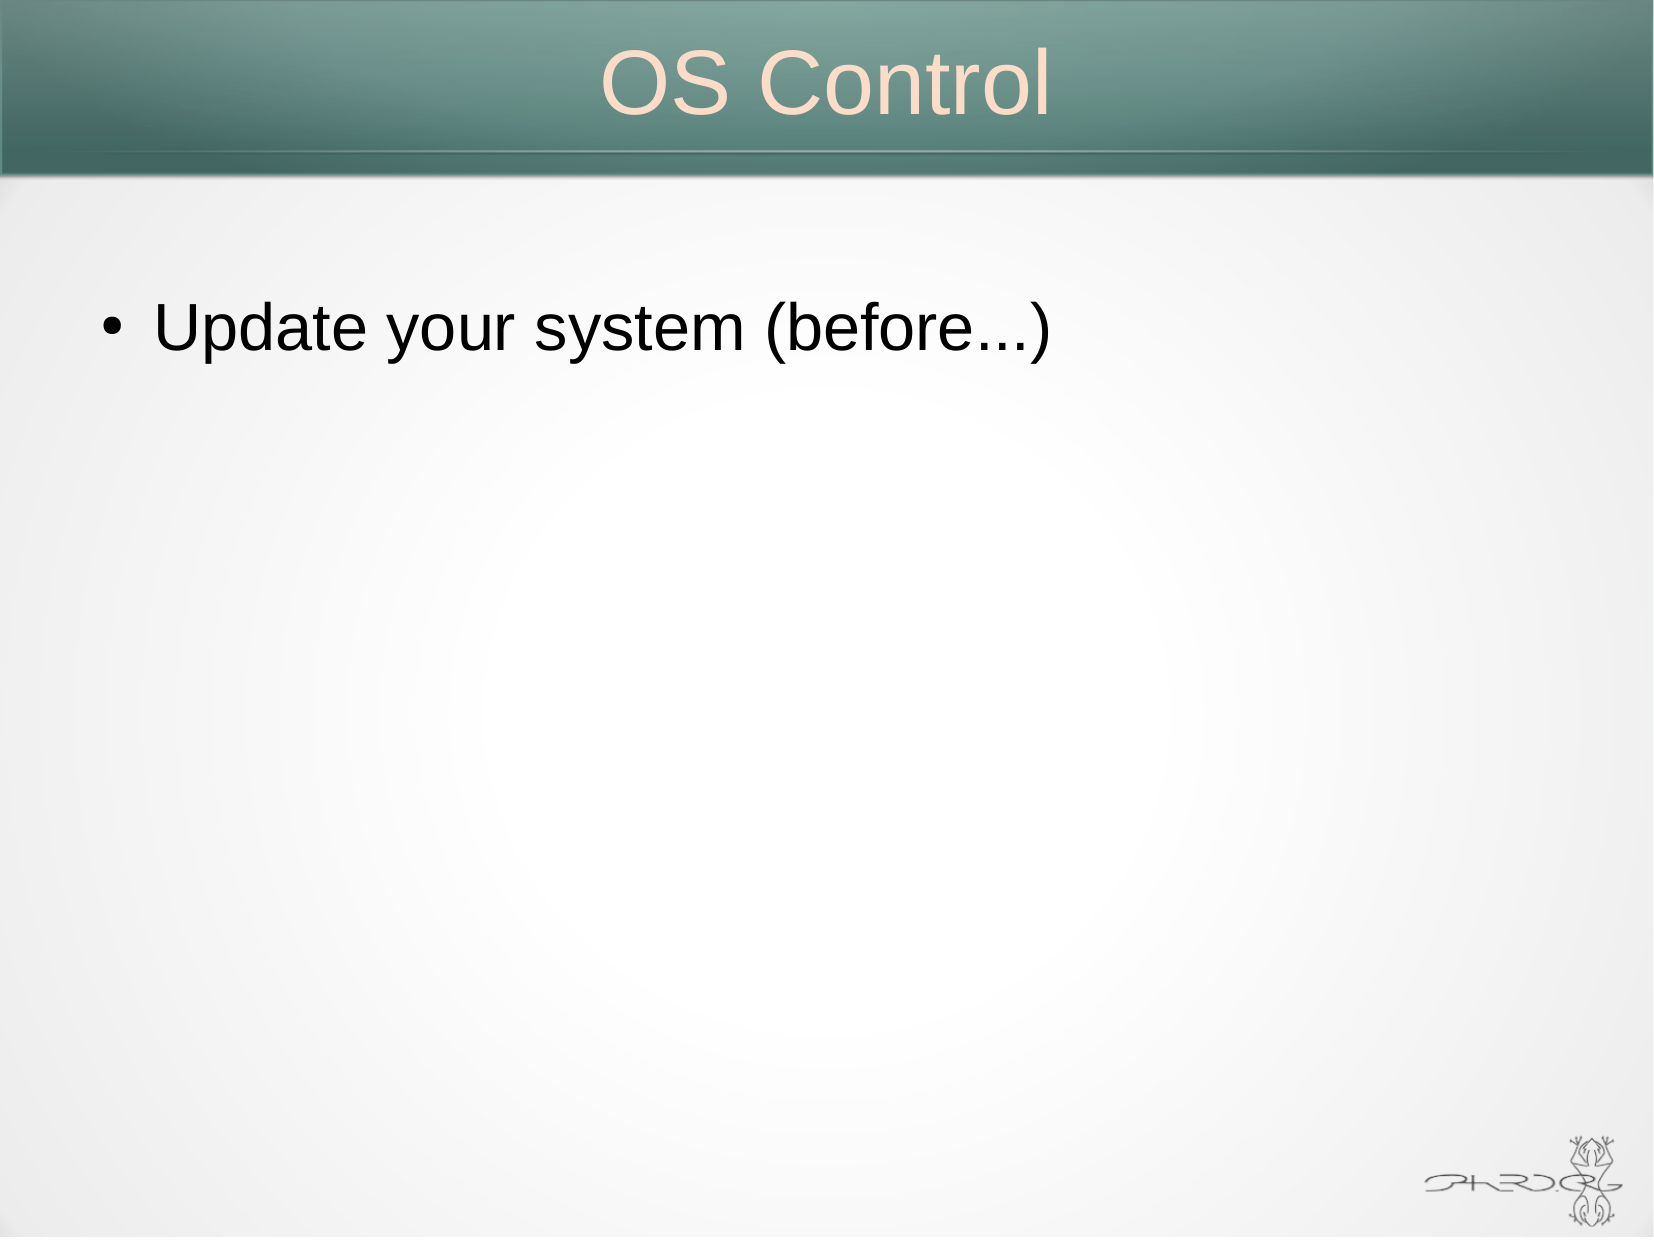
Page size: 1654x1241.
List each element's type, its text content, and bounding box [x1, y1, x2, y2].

picture [0, 0, 1654, 1237]
list Update your system (before...) [82, 290, 1571, 1010]
title OS Control [82, 11, 1571, 154]
